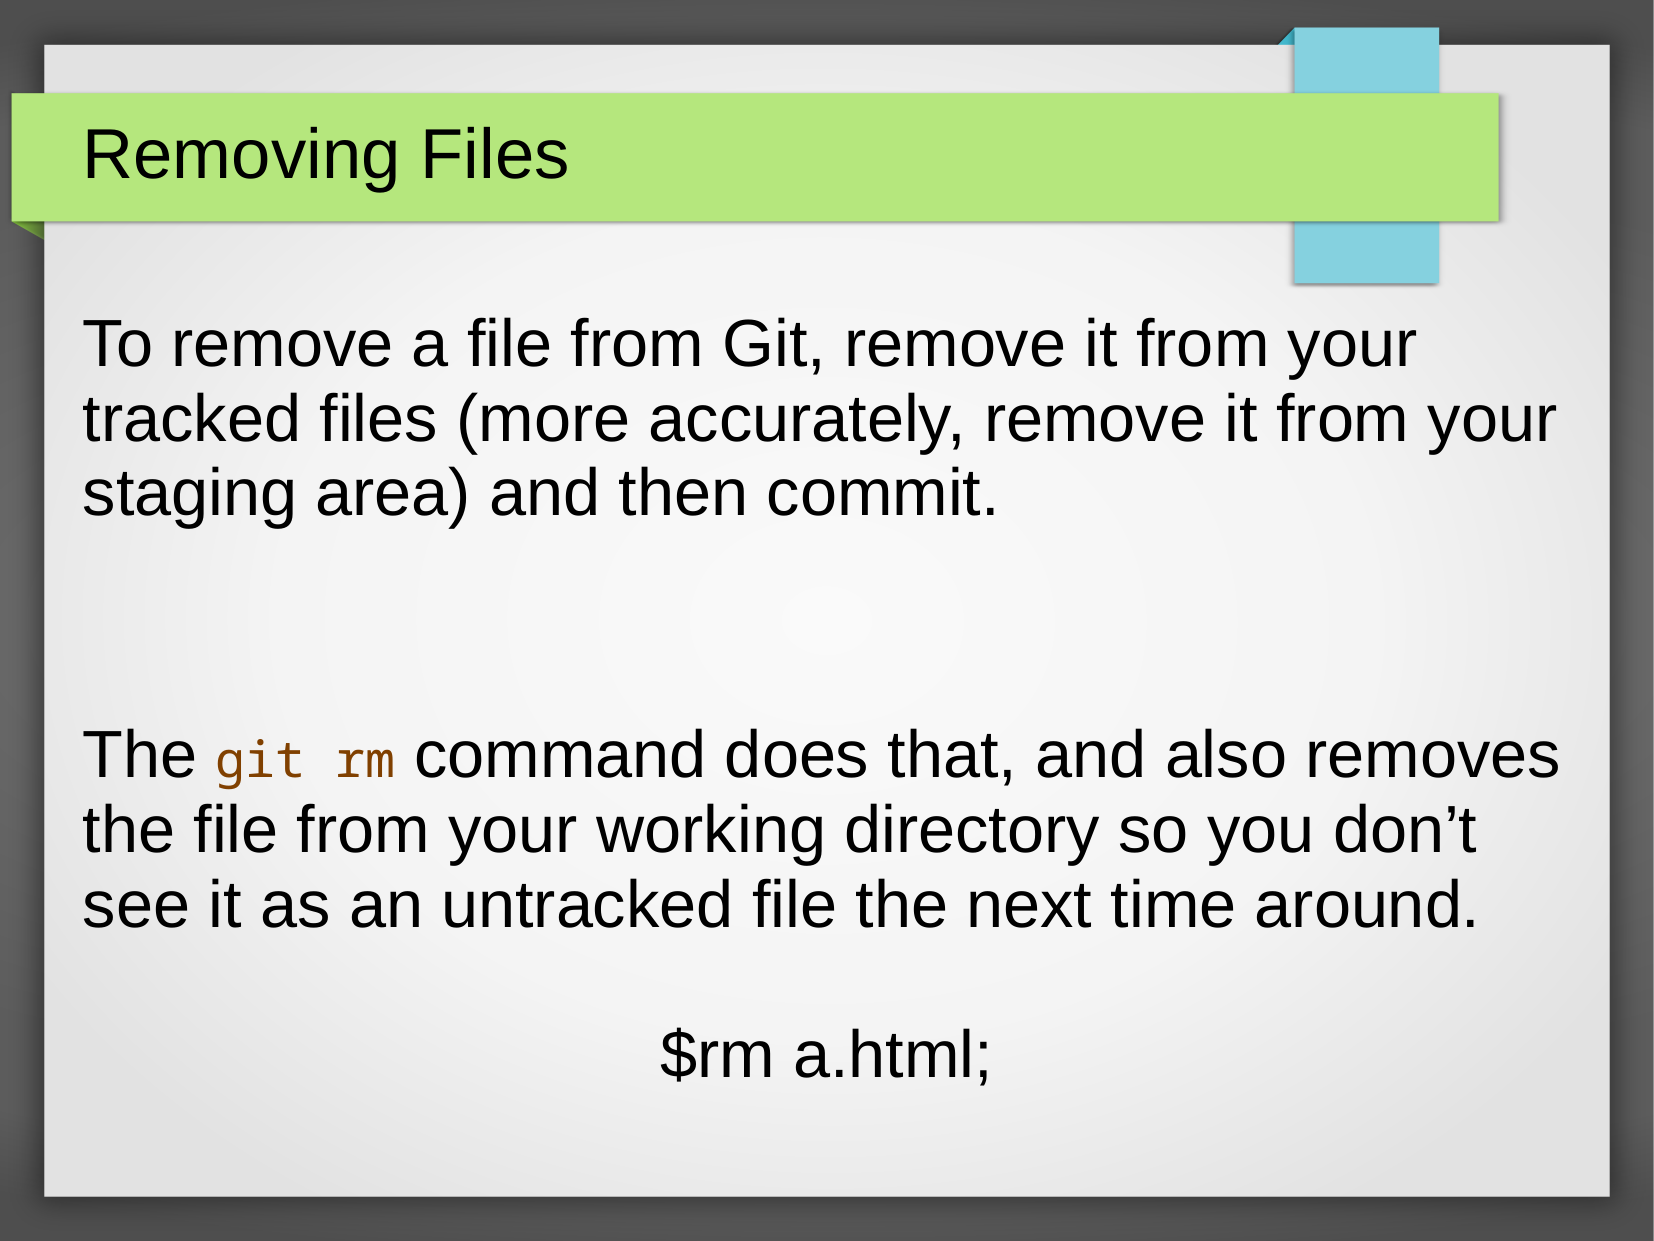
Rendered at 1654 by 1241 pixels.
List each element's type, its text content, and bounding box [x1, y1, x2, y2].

subtitle To remove a file from Git, remove it from your tracked files (more accurately, remove it from your staging area) and then commit. The git rm command does that, and also removes the file from your working directory so you don’t see it as an untracked file the next time around. $rm a.html; [82, 218, 1571, 1092]
picture [0, 0, 1654, 1241]
title Removing Files [82, 94, 1264, 213]
